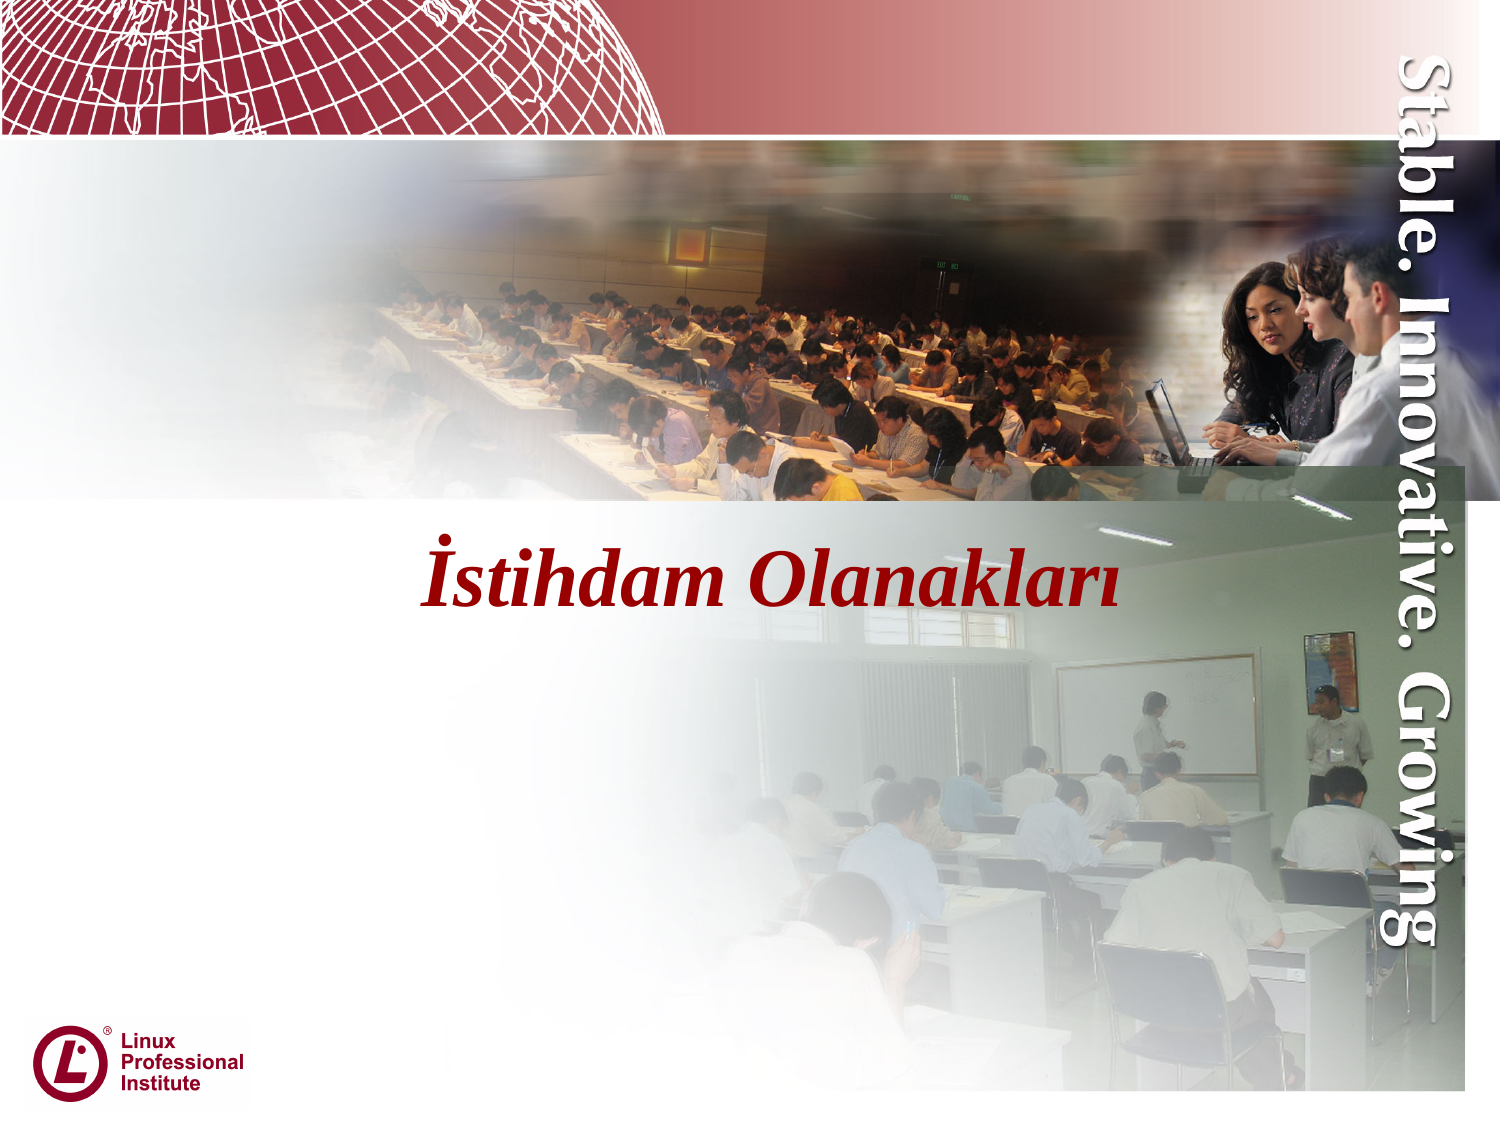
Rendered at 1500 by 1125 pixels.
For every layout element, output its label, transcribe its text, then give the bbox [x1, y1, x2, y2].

picture [0, 0, 1500, 1113]
text_box İstihdam Olanakları [232, 524, 1313, 634]
